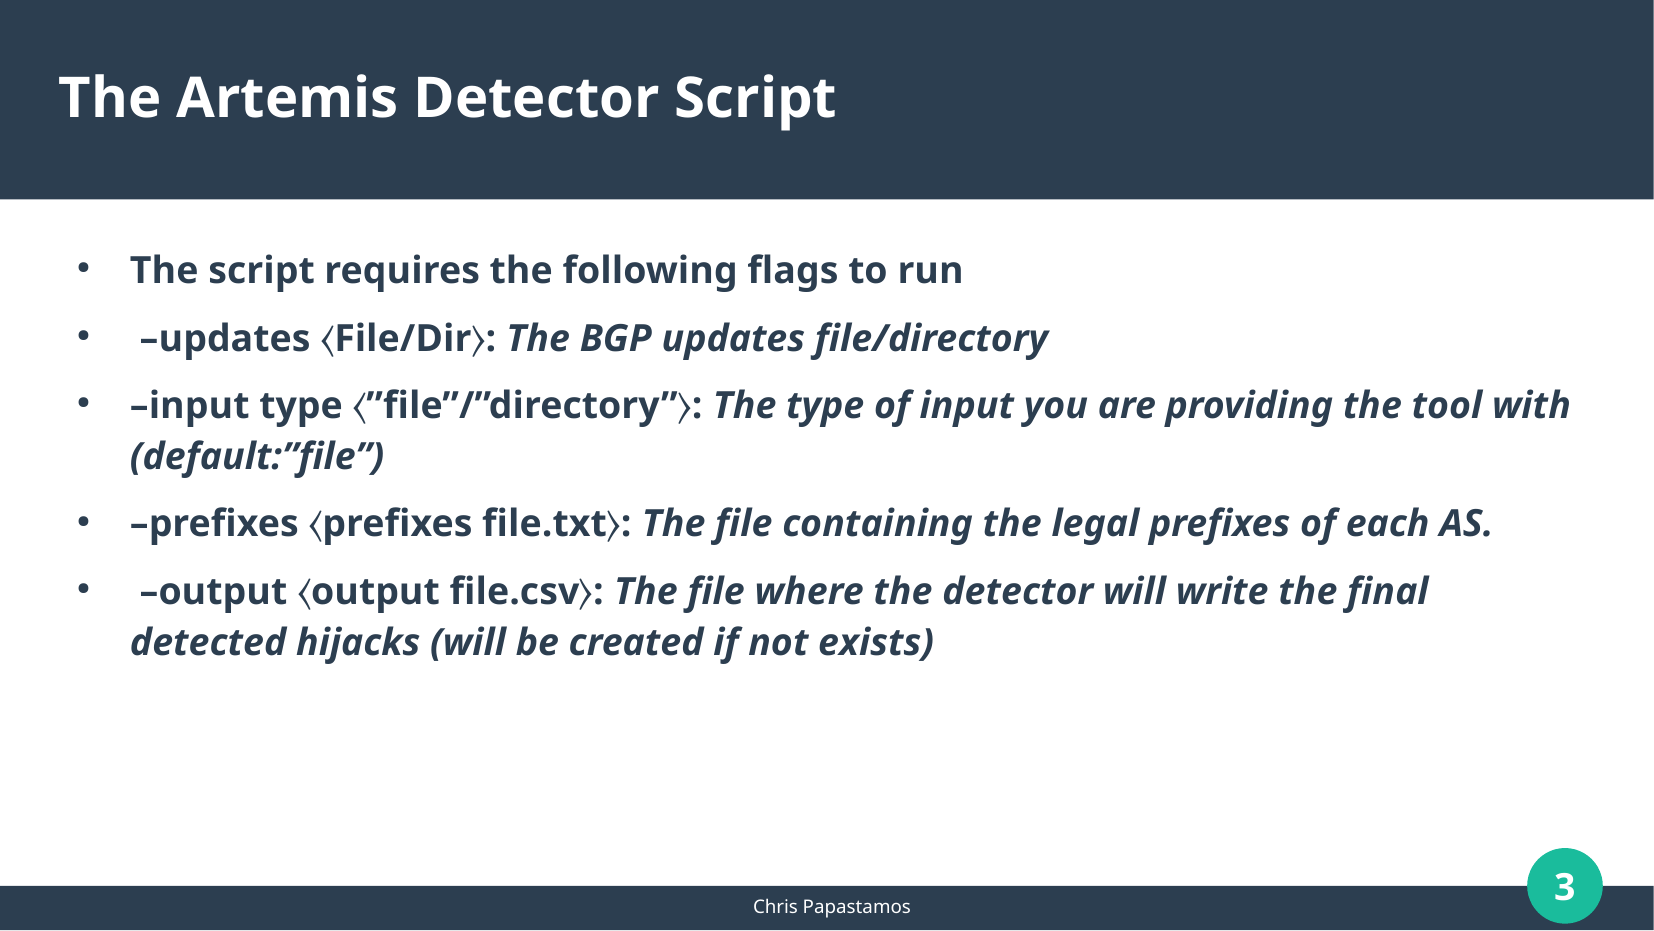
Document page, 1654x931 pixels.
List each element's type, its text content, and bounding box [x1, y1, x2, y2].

text_box Chris Papastamos [638, 888, 1026, 926]
list The script requires the following flags to run –updates 〈File/Dir〉: The BGP updates file/directory –input type 〈”file”/”directory”〉: The type of input you are providing the tool with (default:”file”) –prefixes 〈prefixes file.txt〉: The file containing the legal prefixes of each AS. –output 〈output file.csv〉: The file where the detector will write the final detected hijacks (will be created if not exists) [59, 243, 1595, 864]
title The Artemis Detector Script [59, 37, 1595, 156]
